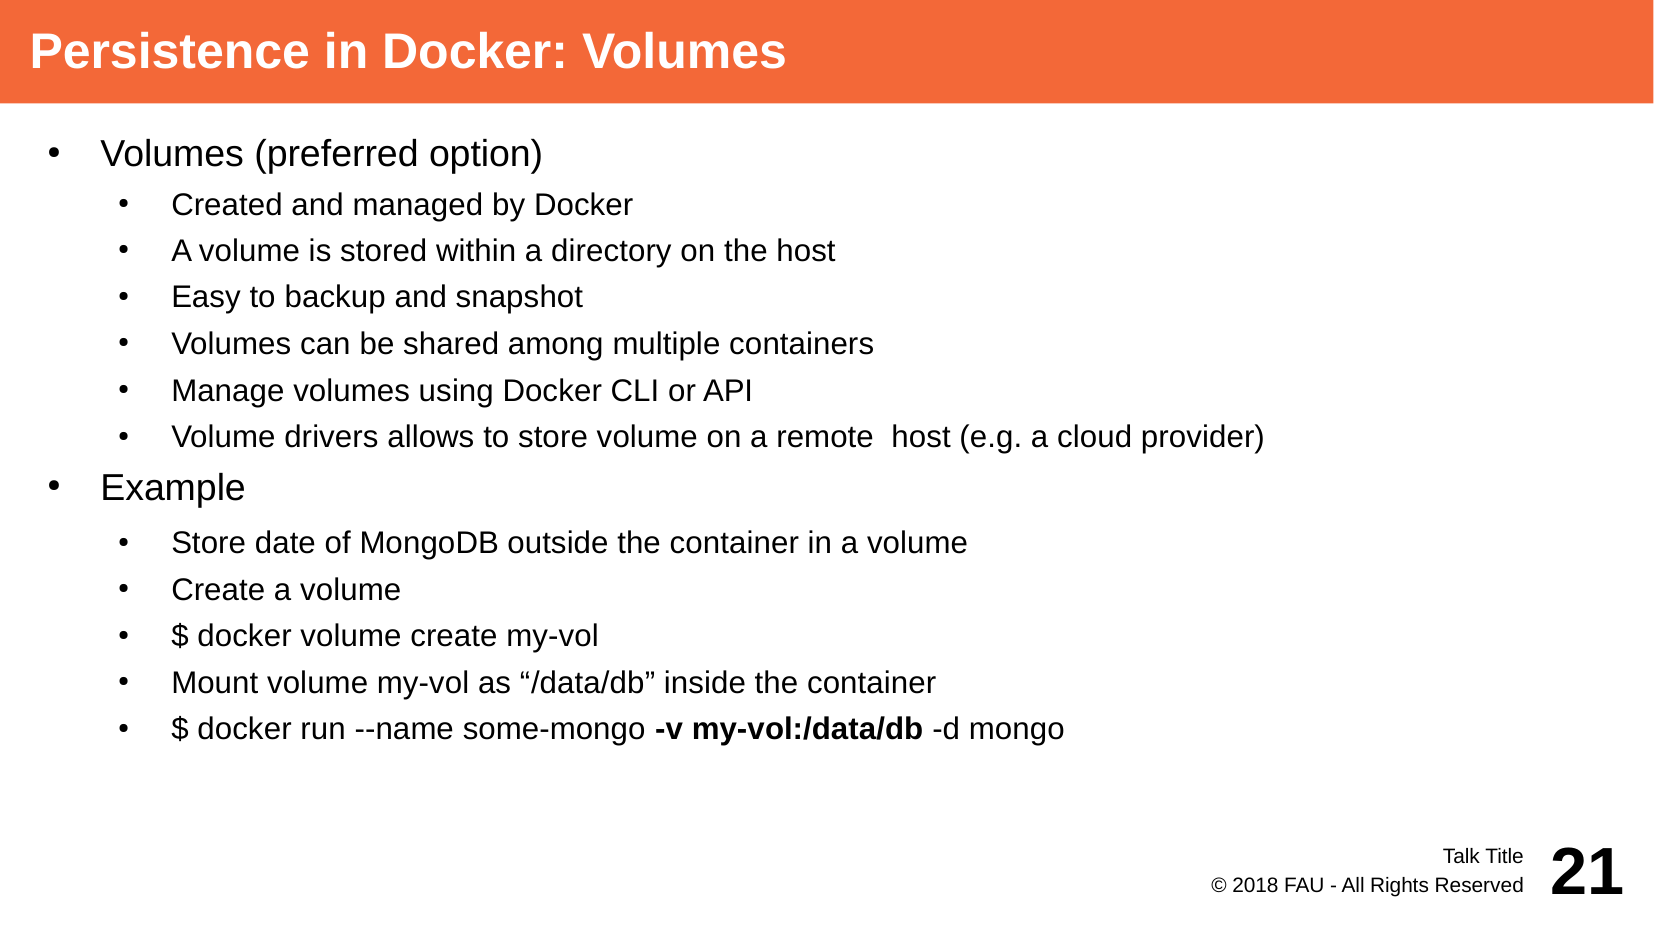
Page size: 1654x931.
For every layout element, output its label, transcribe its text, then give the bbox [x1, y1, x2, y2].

title Persistence in Docker: Volumes [0, 0, 1654, 104]
list Volumes (preferred option) Created and managed by Docker A volume is stored within a directory on the host Easy to backup and snapshot Volumes can be shared among multiple containers Manage volumes using Docker CLI or API Volume drivers allows to store volume on a remote host (e.g. a cloud provider) Example Store date of MongoDB outside the container in a volume Create a volume $ docker volume create my-vol Mount volume my-vol as “/data/db” inside the container $ docker run --name some-mongo -v my-vol:/data/db -d mongo [29, 132, 1625, 813]
